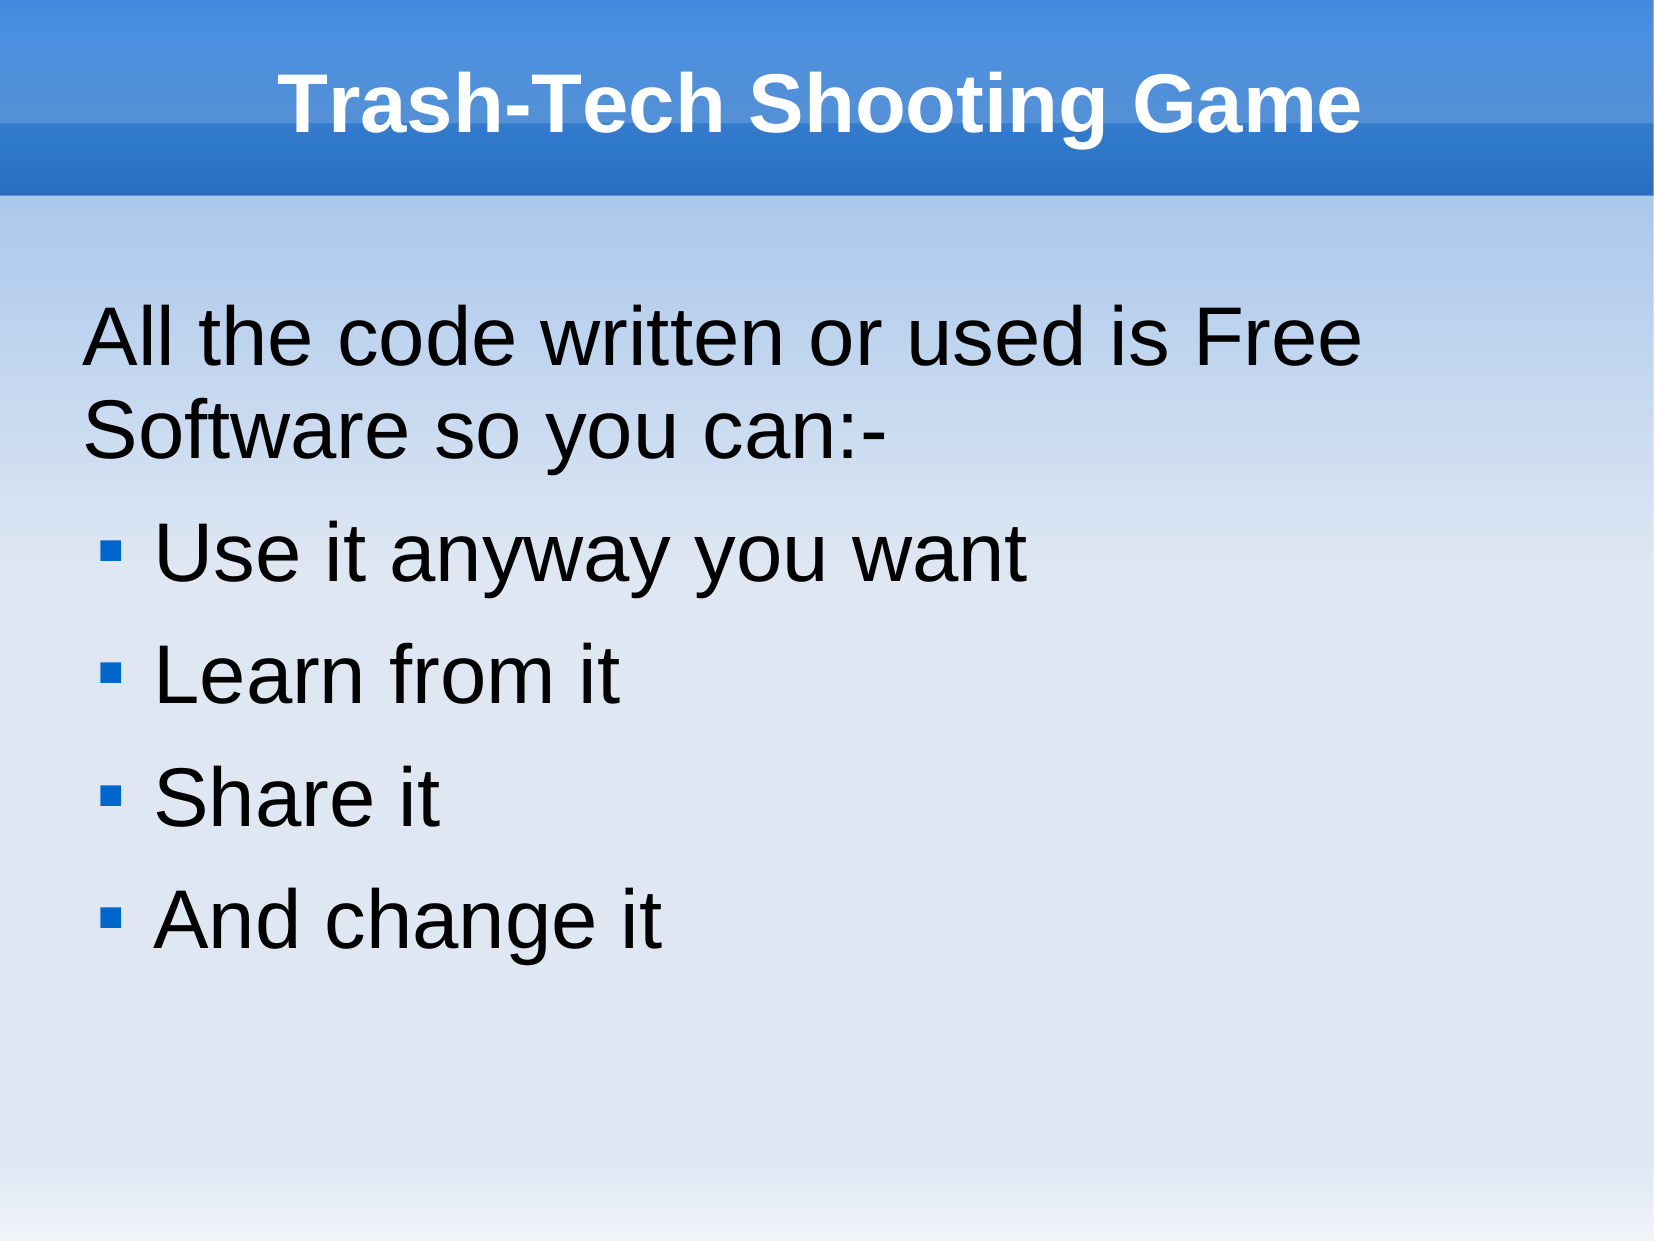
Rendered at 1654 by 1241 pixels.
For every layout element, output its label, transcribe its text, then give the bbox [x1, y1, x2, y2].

list All the code written or used is Free Software so you can:- Use it anyway you want Learn from it Share it And change it [82, 290, 1571, 1094]
picture [0, 0, 1654, 1241]
title Trash-Tech Shooting Game [76, 7, 1565, 200]
